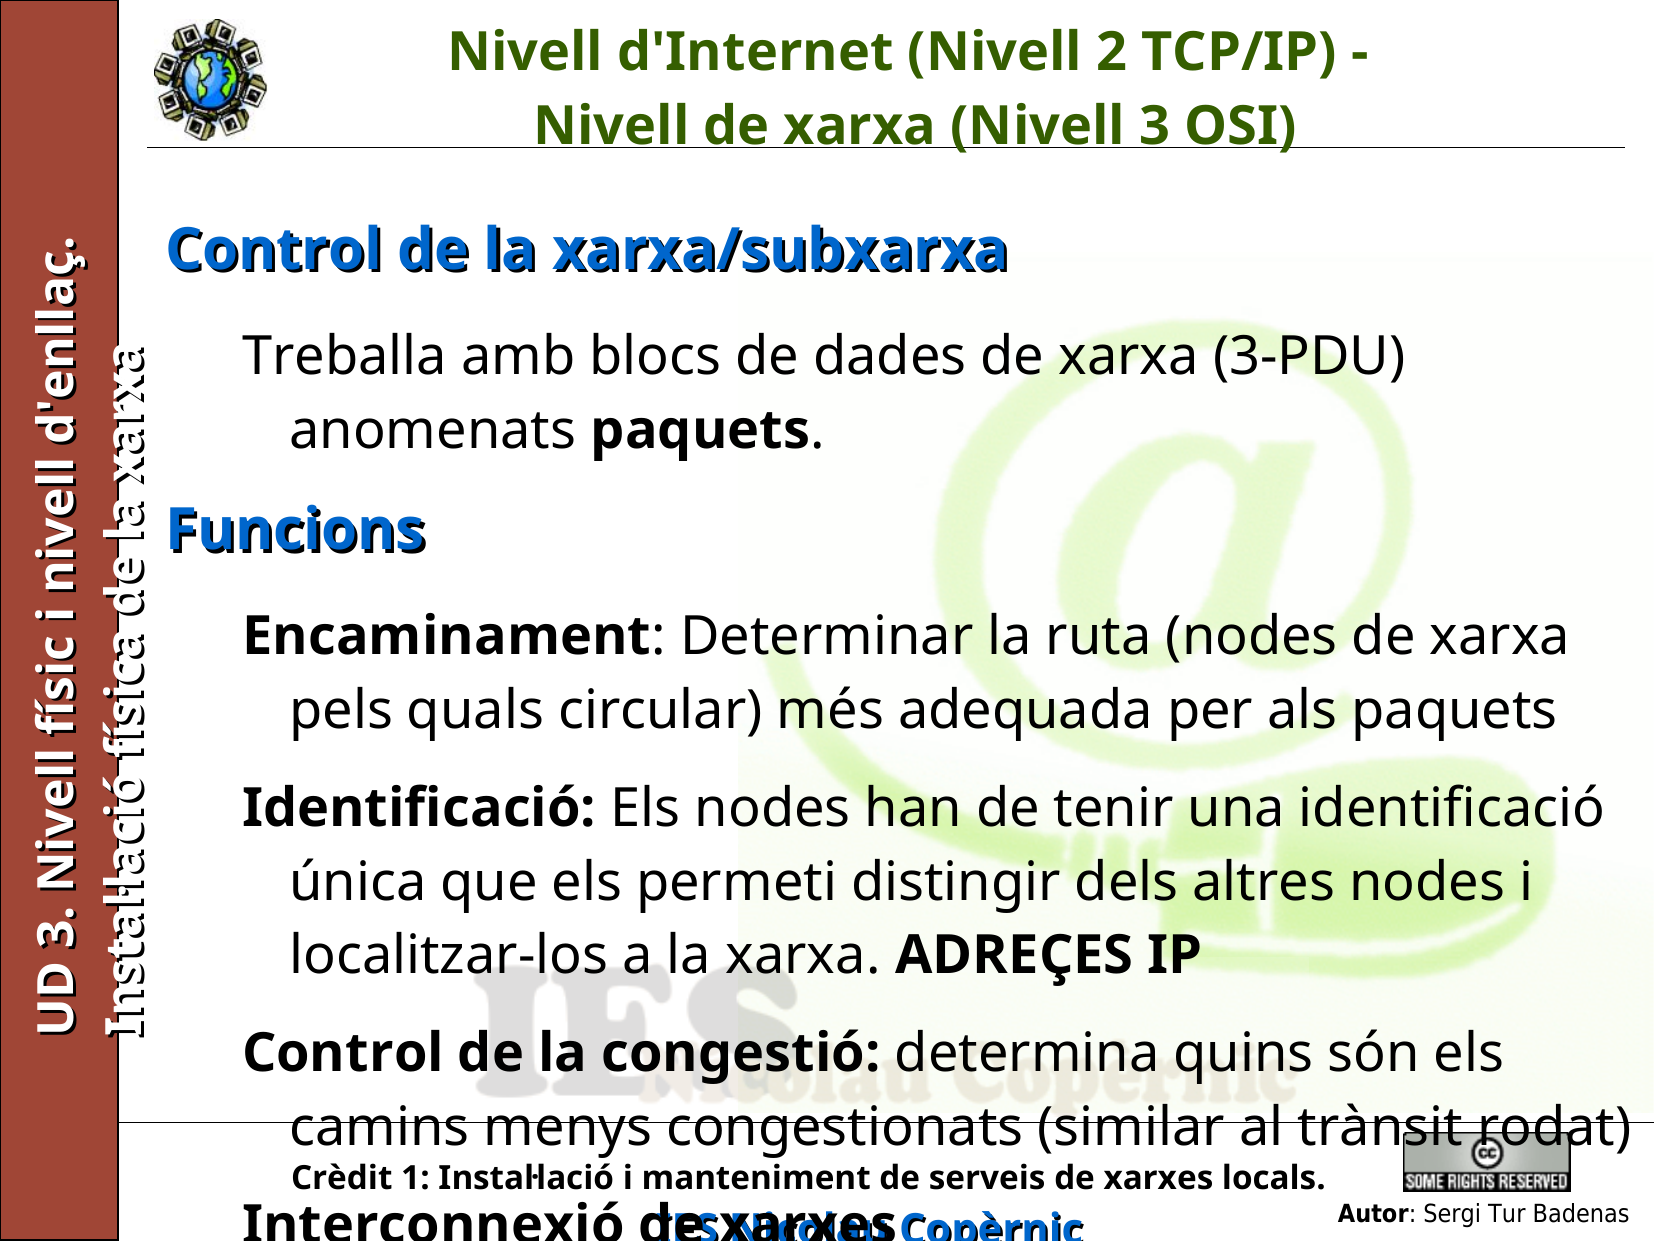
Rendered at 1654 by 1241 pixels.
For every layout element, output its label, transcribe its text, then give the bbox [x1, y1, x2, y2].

picture [1403, 1132, 1571, 1192]
title Nivell d'Internet (Nivell 2 TCP/IP) - Nivell de xarxa (Nivell 3 OSI) [171, 32, 1654, 142]
picture [154, 19, 268, 142]
picture [1540, 1132, 1556, 1142]
list Control de la xarxa/subxarxa Treballa amb blocs de dades de xarxa (3-PDU) anomenats paquets. Funcions Encaminament: Determinar la ruta (nodes de xarxa pels quals circular) més adequada per als paquets Identificació: Els nodes han de tenir una identificació única que els permeti distingir dels altres nodes i localitzar-los a la xarxa. ADREÇES IP Control de la congestió: determina quins són els camins menys congestionats (similar al trànsit rodat) Interconnexió de xarxes Protocol: IP (Internet Protocol) [147, 207, 1636, 1098]
picture [466, 252, 1654, 1117]
picture [1507, 1132, 1524, 1142]
